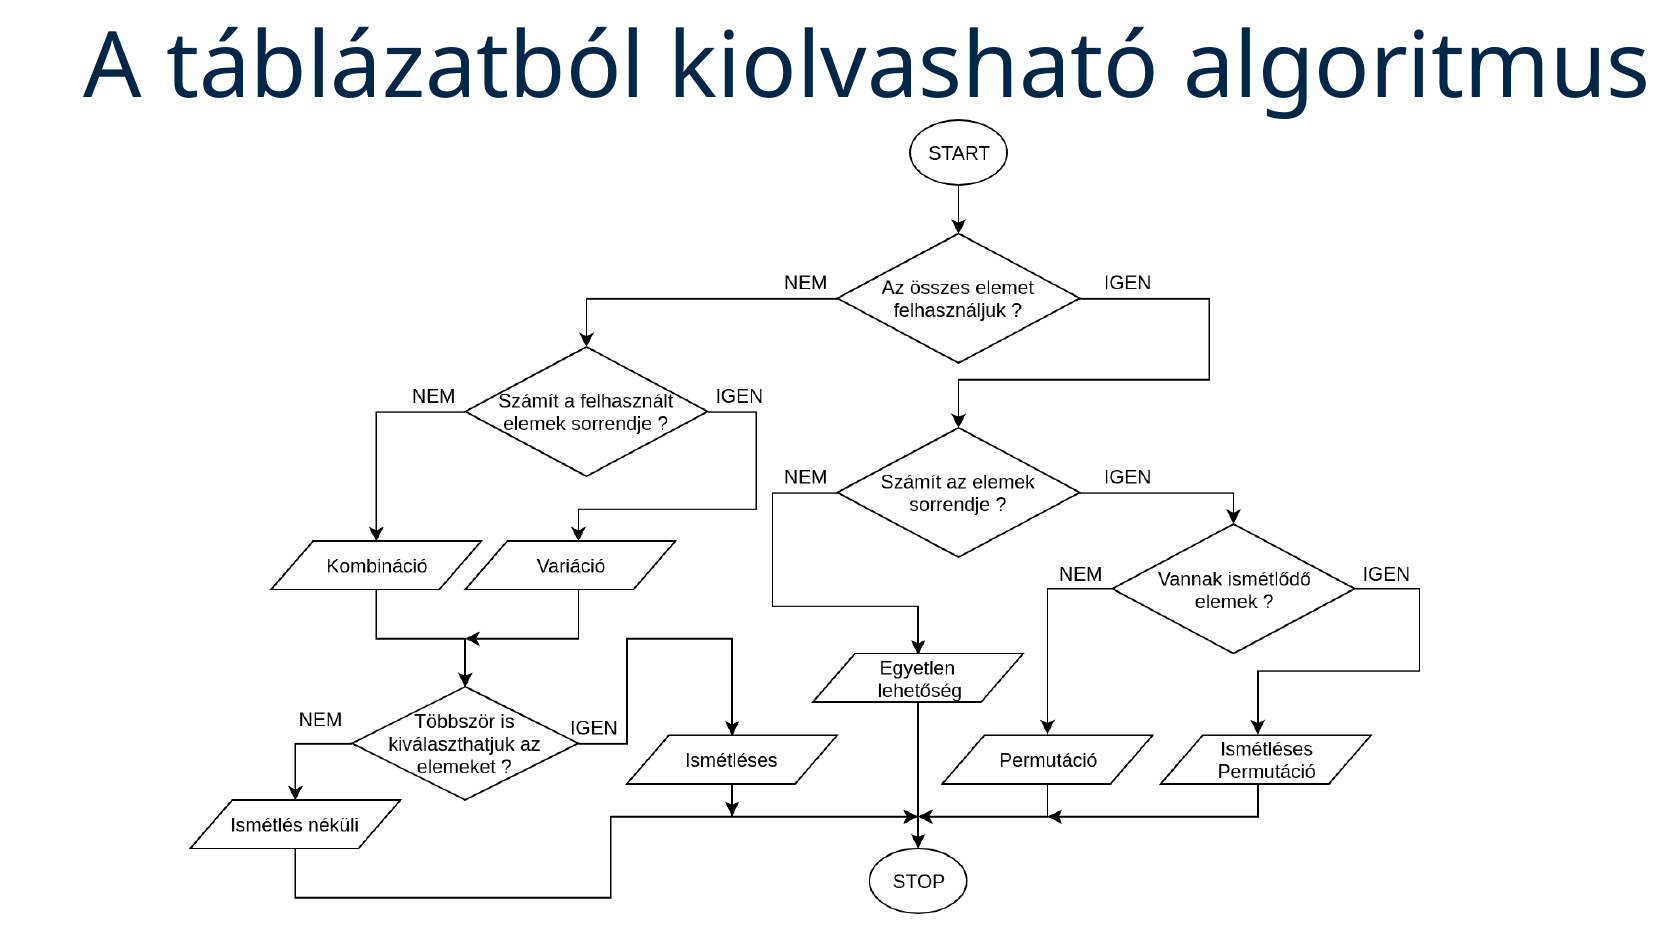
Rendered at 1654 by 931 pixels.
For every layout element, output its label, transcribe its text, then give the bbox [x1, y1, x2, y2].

title A táblázatból kiolvasható algoritmus [82, 0, 1654, 136]
picture [189, 136, 1441, 931]
